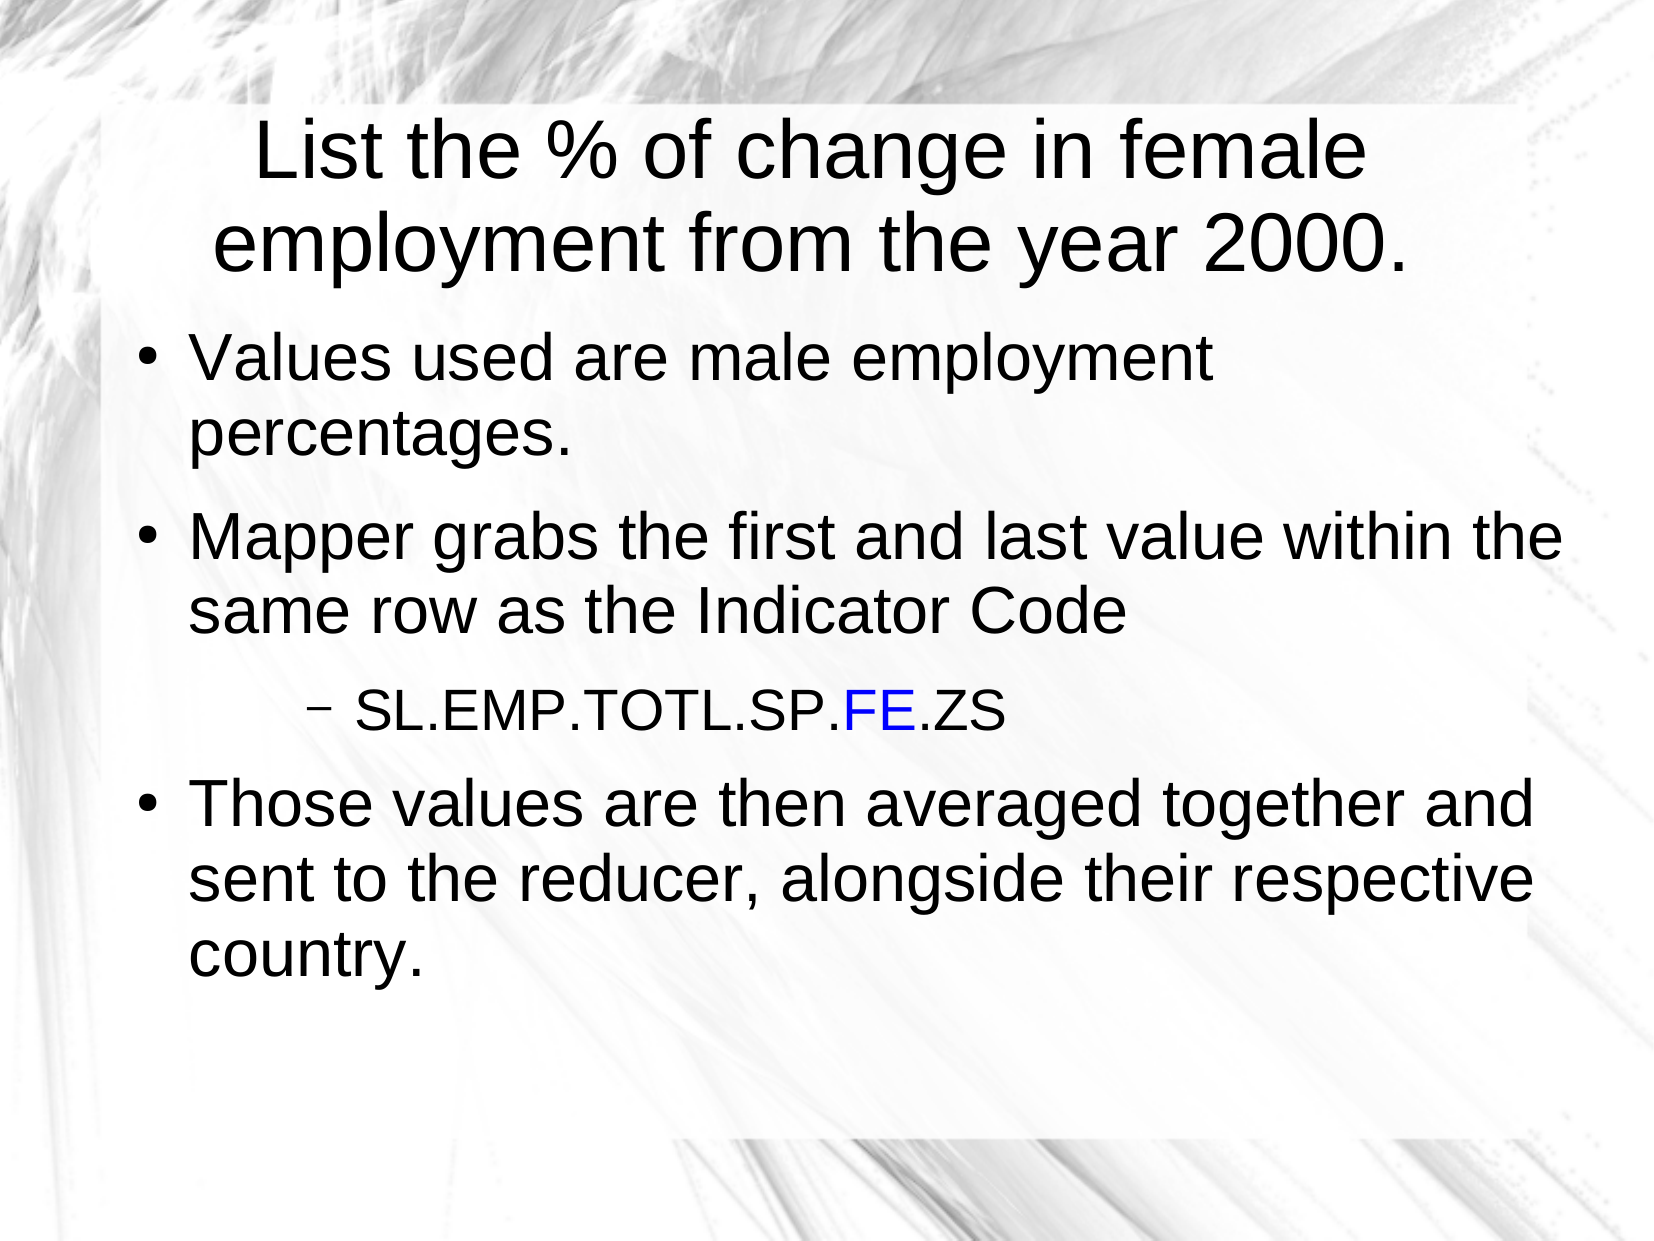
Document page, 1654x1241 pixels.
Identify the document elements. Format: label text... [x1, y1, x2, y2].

picture [0, 0, 1654, 1241]
list Values used are male employment percentages. Mapper grabs the first and last value within the same row as the Indicator Code SL.EMP.TOTL.SP.FE.ZS Those values are then averaged together and sent to the reducer, alongside their respective country. [118, 319, 1571, 991]
title List the % of change in female employment from the year 2000. [118, 103, 1506, 290]
